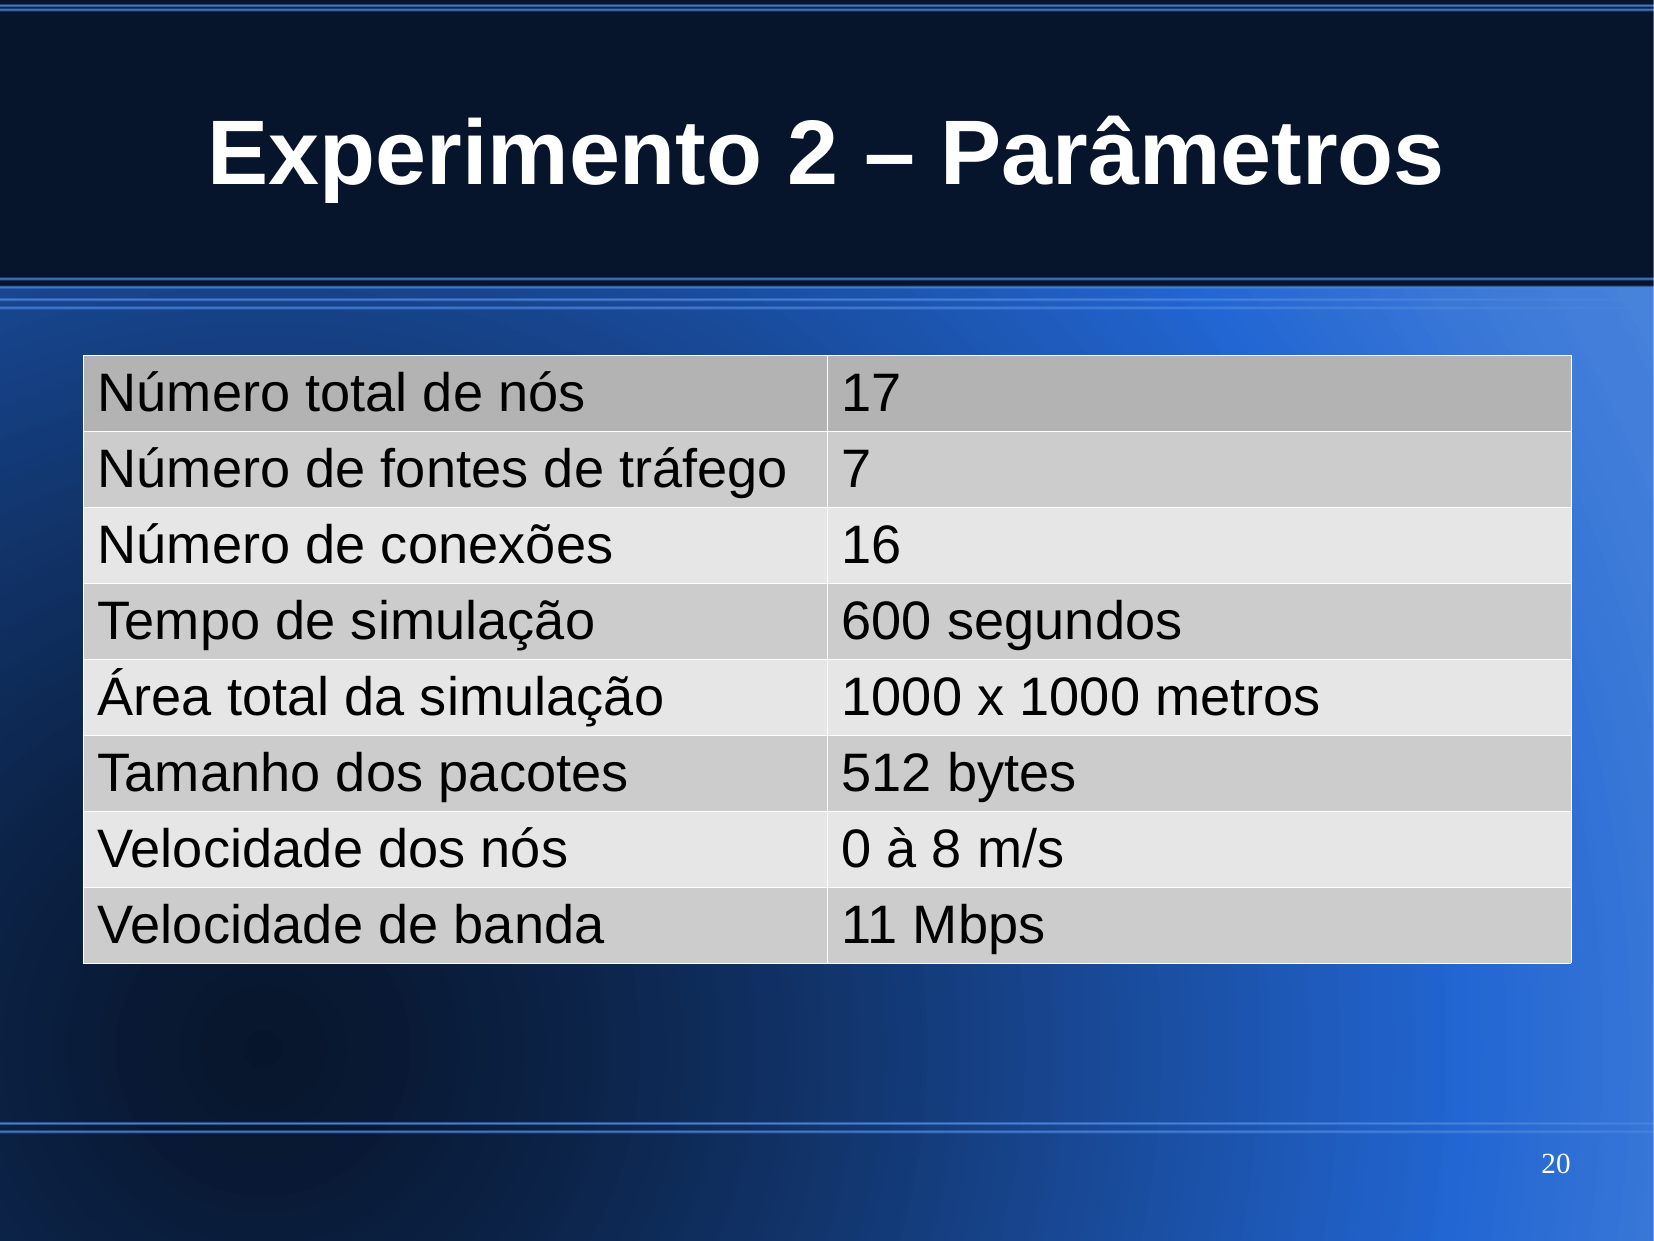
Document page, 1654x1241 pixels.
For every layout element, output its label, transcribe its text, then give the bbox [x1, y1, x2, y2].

table_cell 1000 x 1000 metros [828, 660, 1571, 735]
title Experimento 2 – Parâmetros [82, 49, 1571, 257]
table_cell Velocidade dos nós [84, 812, 827, 887]
table_cell 16 [828, 508, 1571, 583]
picture [0, 0, 1654, 1241]
table_cell Velocidade de banda [84, 888, 827, 963]
table_cell 512 bytes [828, 736, 1571, 811]
table_cell 7 [828, 432, 1571, 507]
table_header 17 [828, 356, 1571, 431]
table_cell Área total da simulação [84, 660, 827, 735]
table_cell 0 à 8 m/s [828, 812, 1571, 887]
table_header Número total de nós [84, 356, 827, 431]
table_cell 11 Mbps [828, 888, 1571, 963]
table_cell 600 segundos [828, 584, 1571, 659]
table_cell Tamanho dos pacotes [84, 736, 827, 811]
table_cell Número de conexões [84, 508, 827, 583]
table_cell Tempo de simulação [84, 584, 827, 659]
table_cell Número de fontes de tráfego [84, 432, 827, 507]
